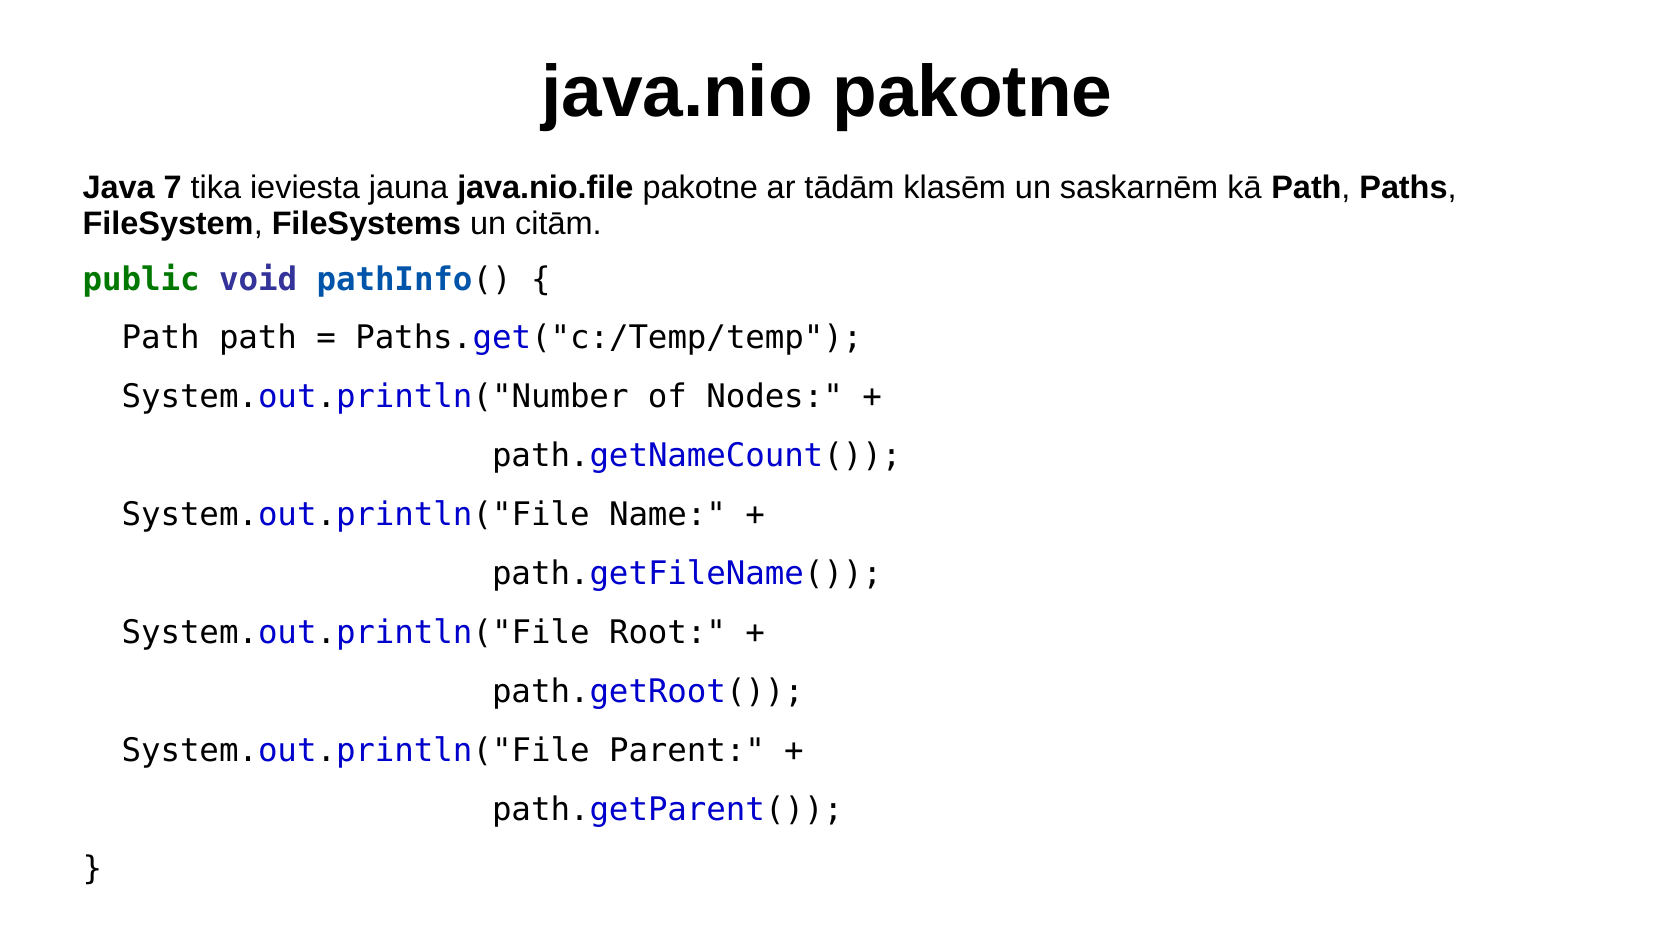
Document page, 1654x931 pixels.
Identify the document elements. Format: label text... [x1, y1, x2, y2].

title java.nio pakotne [82, 37, 1571, 147]
list Java 7 tika ieviesta jauna java.nio.file pakotne ar tādām klasēm un saskarnēm kā Path, Paths, FileSystem, FileSystems un citām. public void pathInfo() { Path path = Paths.get("c:/Temp/temp"); System.out.println("Number of Nodes:" + path.getNameCount()); System.out.println("File Name:" + path.getFileName()); System.out.println("File Root:" + path.getRoot()); System.out.println("File Parent:" + path.getParent()); } [82, 168, 1538, 889]
